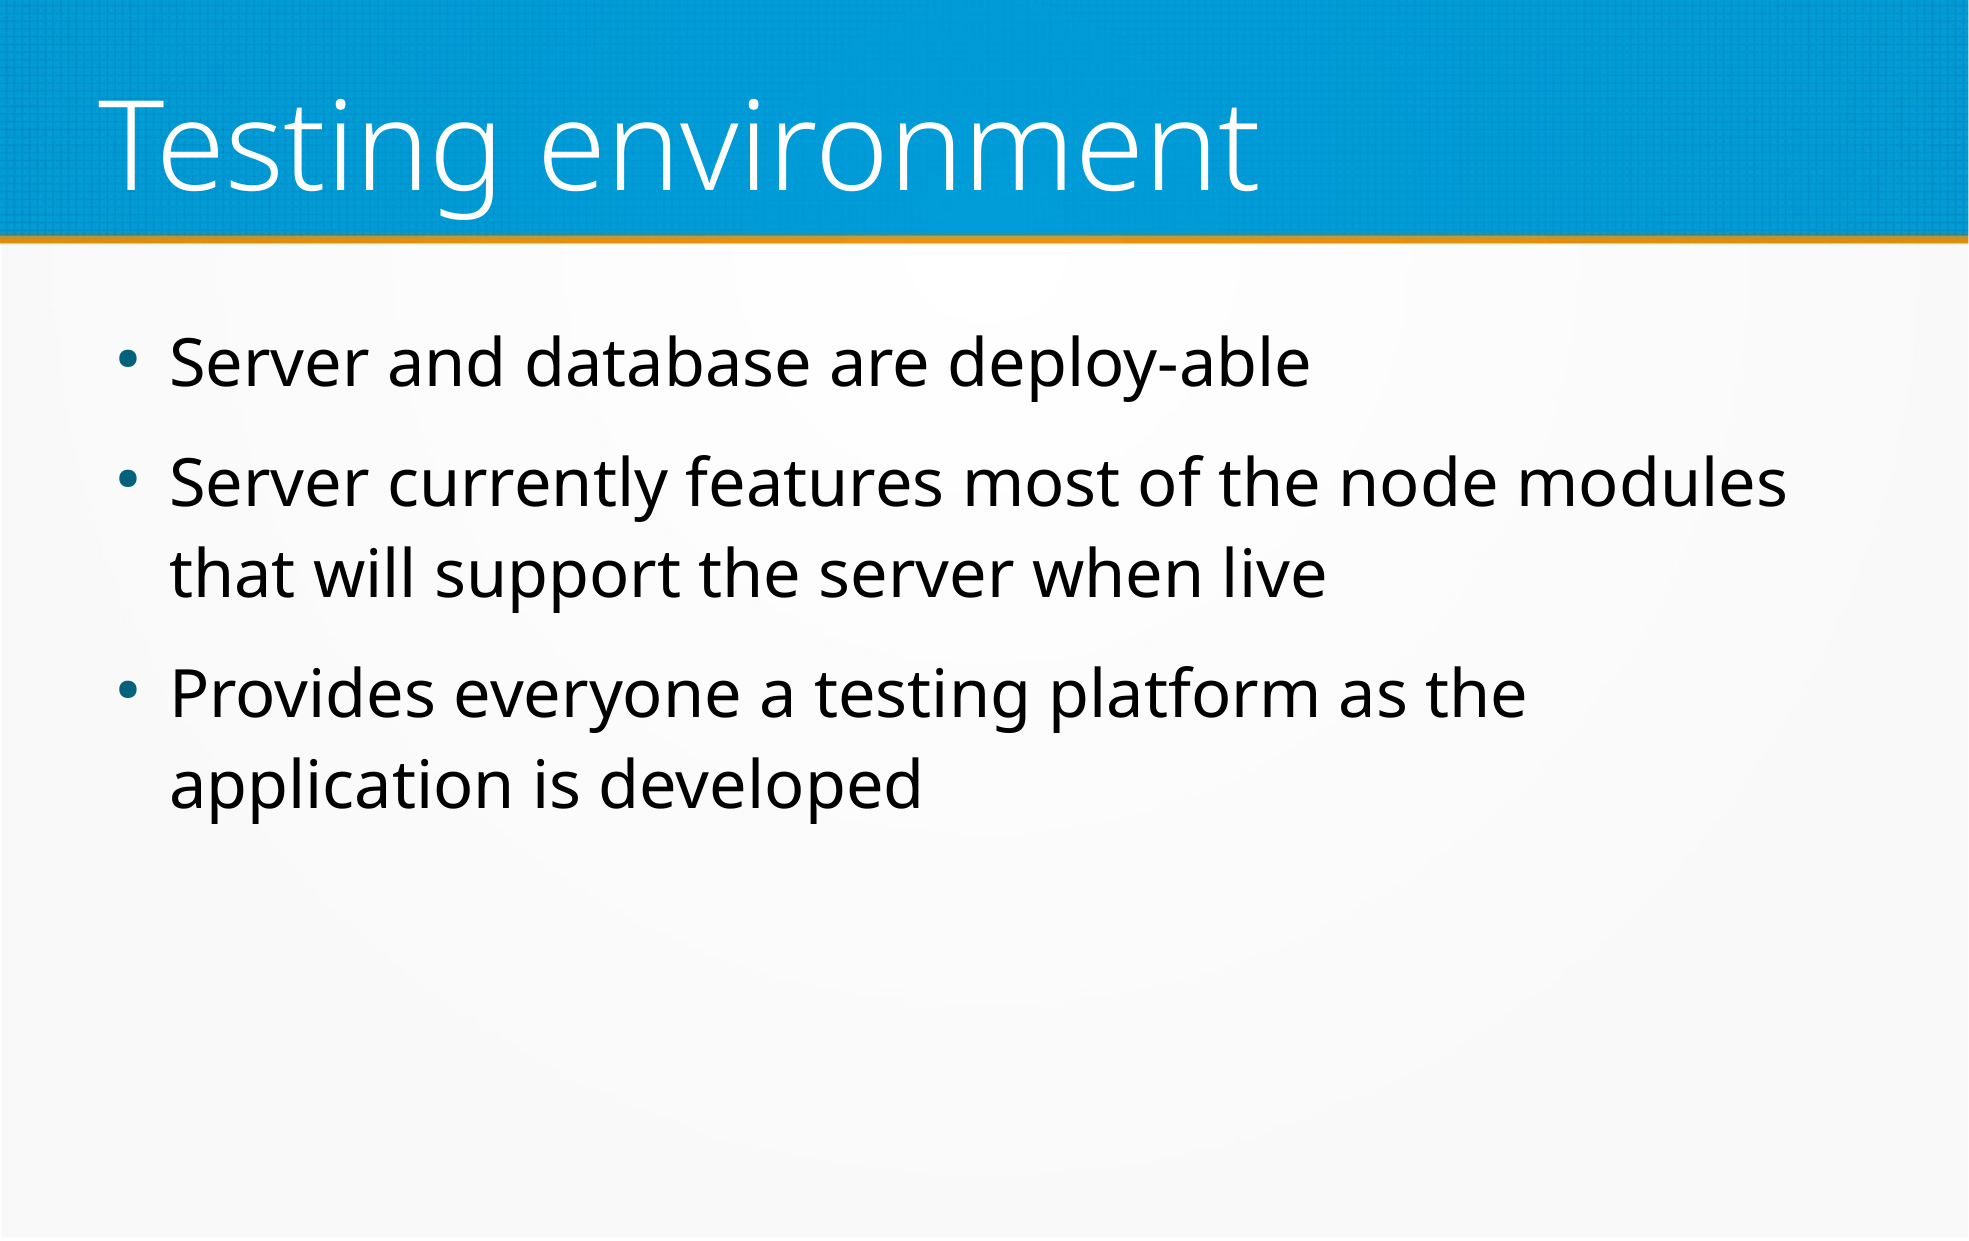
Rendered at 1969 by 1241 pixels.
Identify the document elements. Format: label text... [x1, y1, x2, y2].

picture [0, 233, 1969, 1241]
title Testing environment [98, 19, 1870, 227]
list Server and database are deploy-able Server currently features most of the node modules that will support the server when live Provides everyone a testing platform as the application is developed [98, 315, 1861, 1081]
